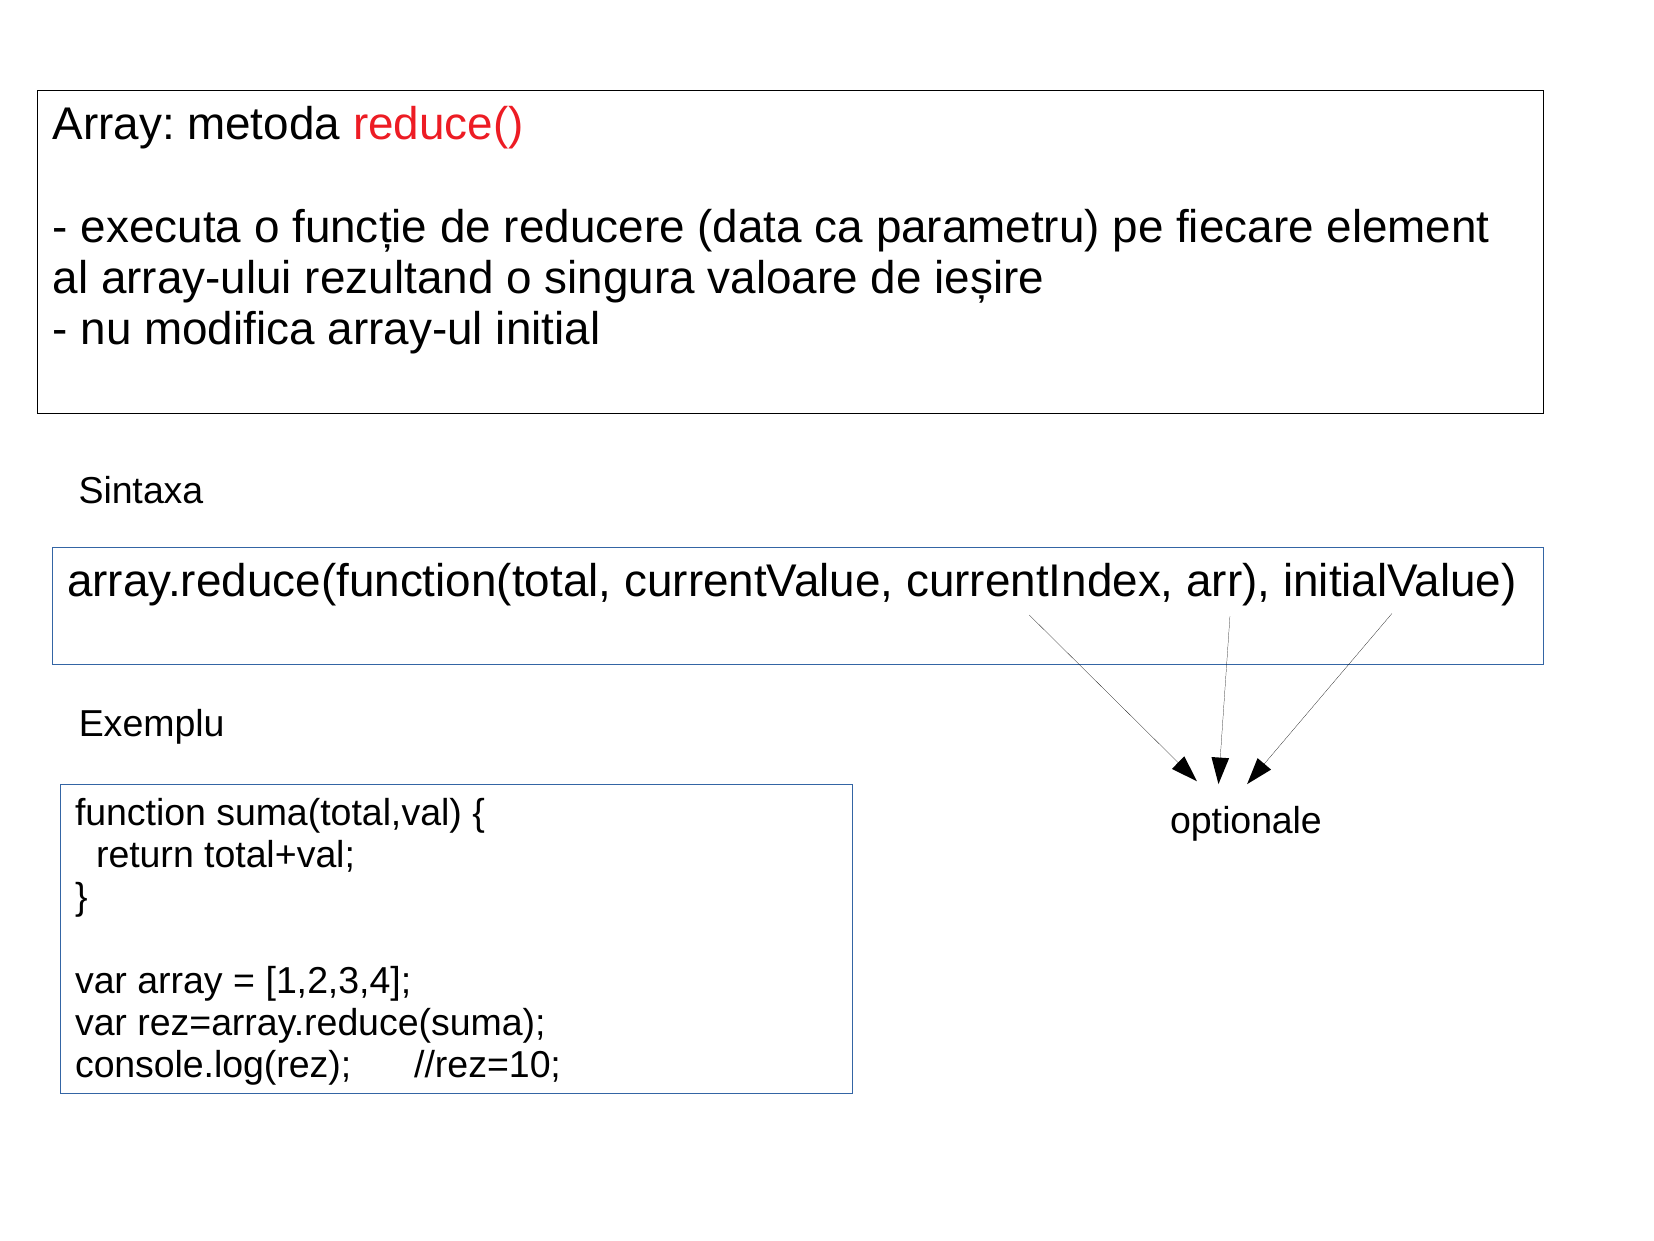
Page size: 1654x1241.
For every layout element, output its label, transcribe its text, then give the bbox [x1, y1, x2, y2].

text_box optionale [1155, 791, 1337, 849]
text_box Array: metoda reduce() - executa o funcție de reducere (data ca parametru) pe fiecare element al array-ului rezultand o singura valoare de ieșire - nu modifica array-ul initial [37, 90, 1544, 414]
text_box Exemplu [64, 694, 240, 752]
text_box Sintaxa [63, 462, 263, 562]
text_box array.reduce(function(total, currentValue, currentIndex, arr), initialValue) [52, 547, 1544, 665]
text_box function suma(total,val) { return total+val; } var array = [1,2,3,4]; var rez=array.reduce(suma); console.log(rez); //rez=10; [60, 784, 853, 1094]
